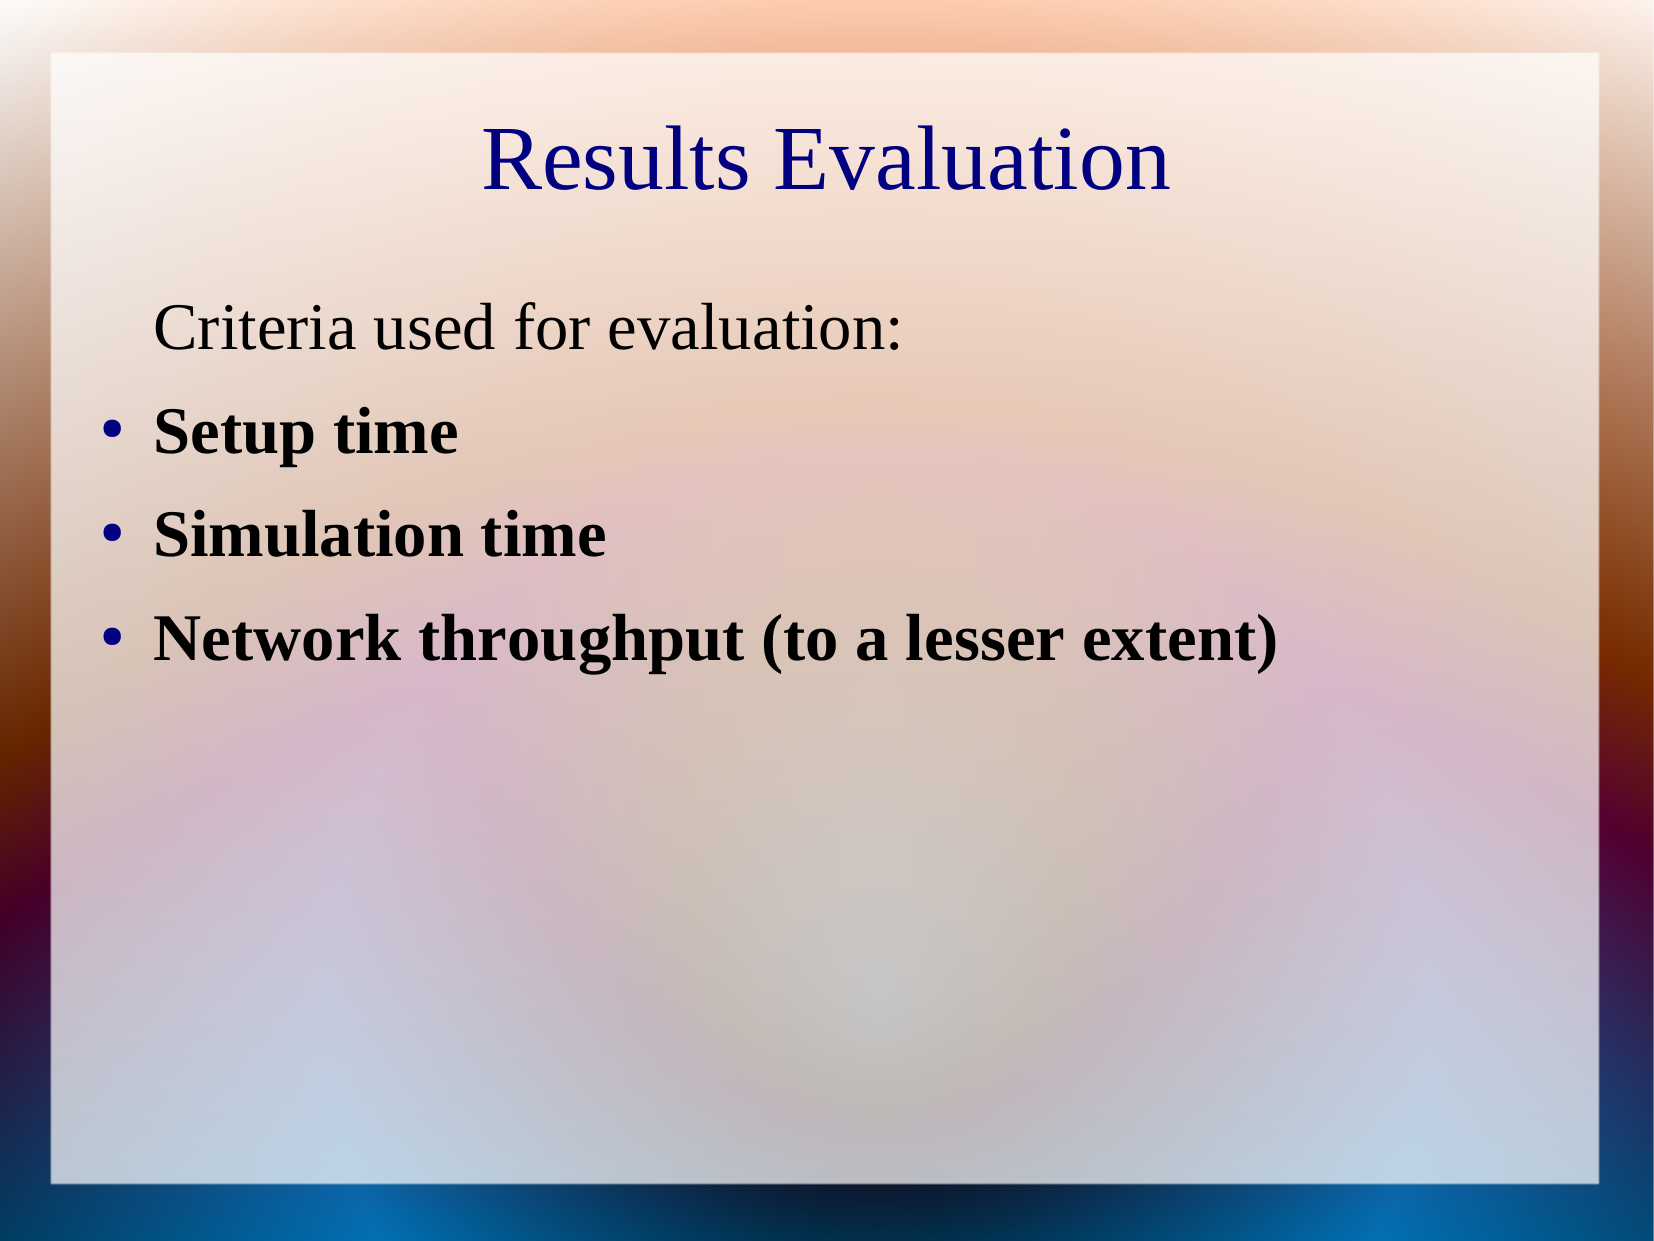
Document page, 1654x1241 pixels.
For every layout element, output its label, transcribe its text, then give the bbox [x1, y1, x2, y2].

title Results Evaluation [82, 55, 1571, 263]
picture [0, 0, 1654, 1241]
list Criteria used for evaluation: Setup time Simulation time Network throughput (to a lesser extent) [82, 290, 1571, 1010]
